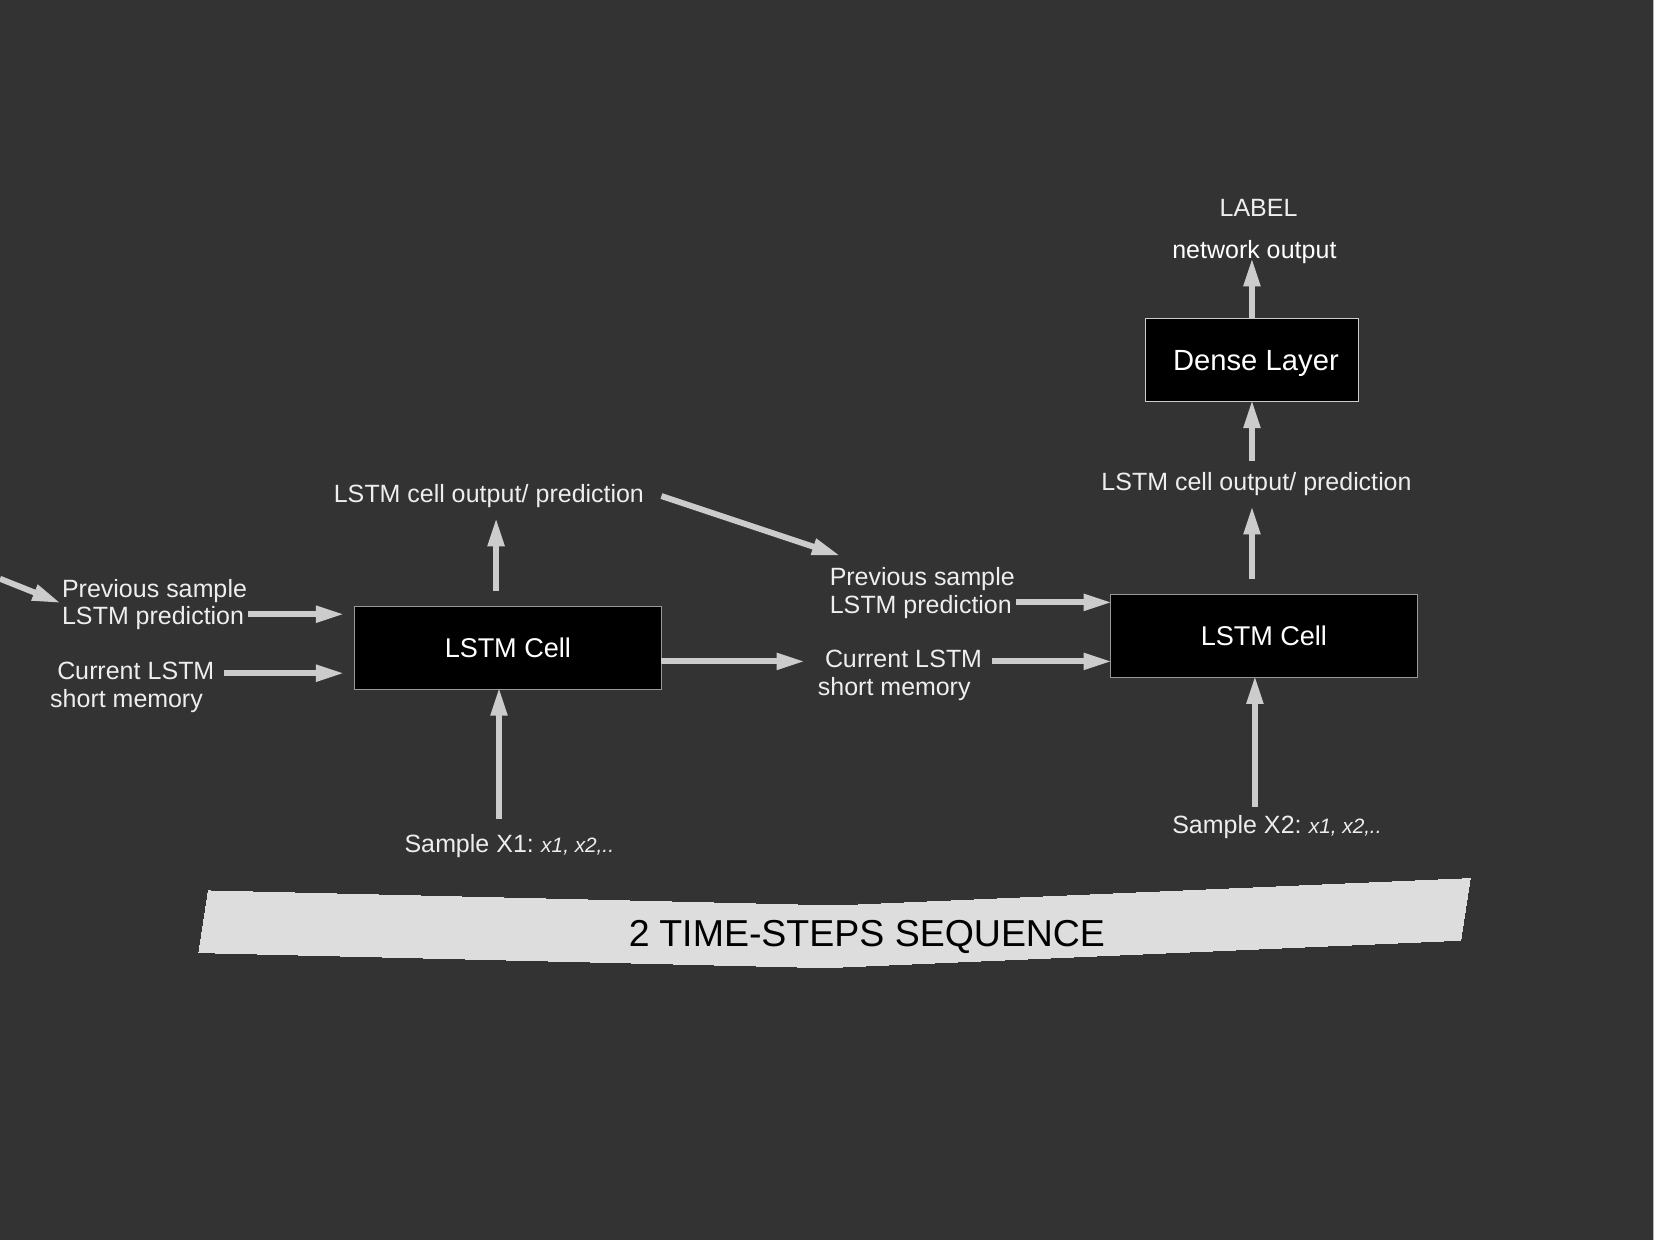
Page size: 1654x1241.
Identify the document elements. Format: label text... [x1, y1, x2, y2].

text_box Current LSTM short memory [35, 649, 272, 721]
text_box LSTM Cell [354, 606, 662, 690]
text_box 2 TIME-STEPS SEQUENCE [614, 905, 1217, 1004]
text_box Sample X1: x1, x2,.. [389, 822, 662, 922]
text_box LSTM Cell [1110, 594, 1418, 678]
text_box Dense Layer [1145, 318, 1359, 402]
text_box LABEL [1204, 185, 1323, 229]
text_box [662, 877, 1472, 952]
text_box Previous sample LSTM prediction [814, 555, 1052, 626]
text_box LSTM cell output/ prediction [318, 472, 686, 520]
text_box LSTM cell output/ prediction [1086, 460, 1453, 508]
text_box Current LSTM short memory [803, 637, 1040, 709]
text_box [197, 889, 614, 964]
text_box network output [1157, 228, 1394, 276]
text_box Previous sample LSTM prediction [47, 566, 284, 638]
text_box Sample X2: x1, x2,.. [1157, 803, 1430, 902]
